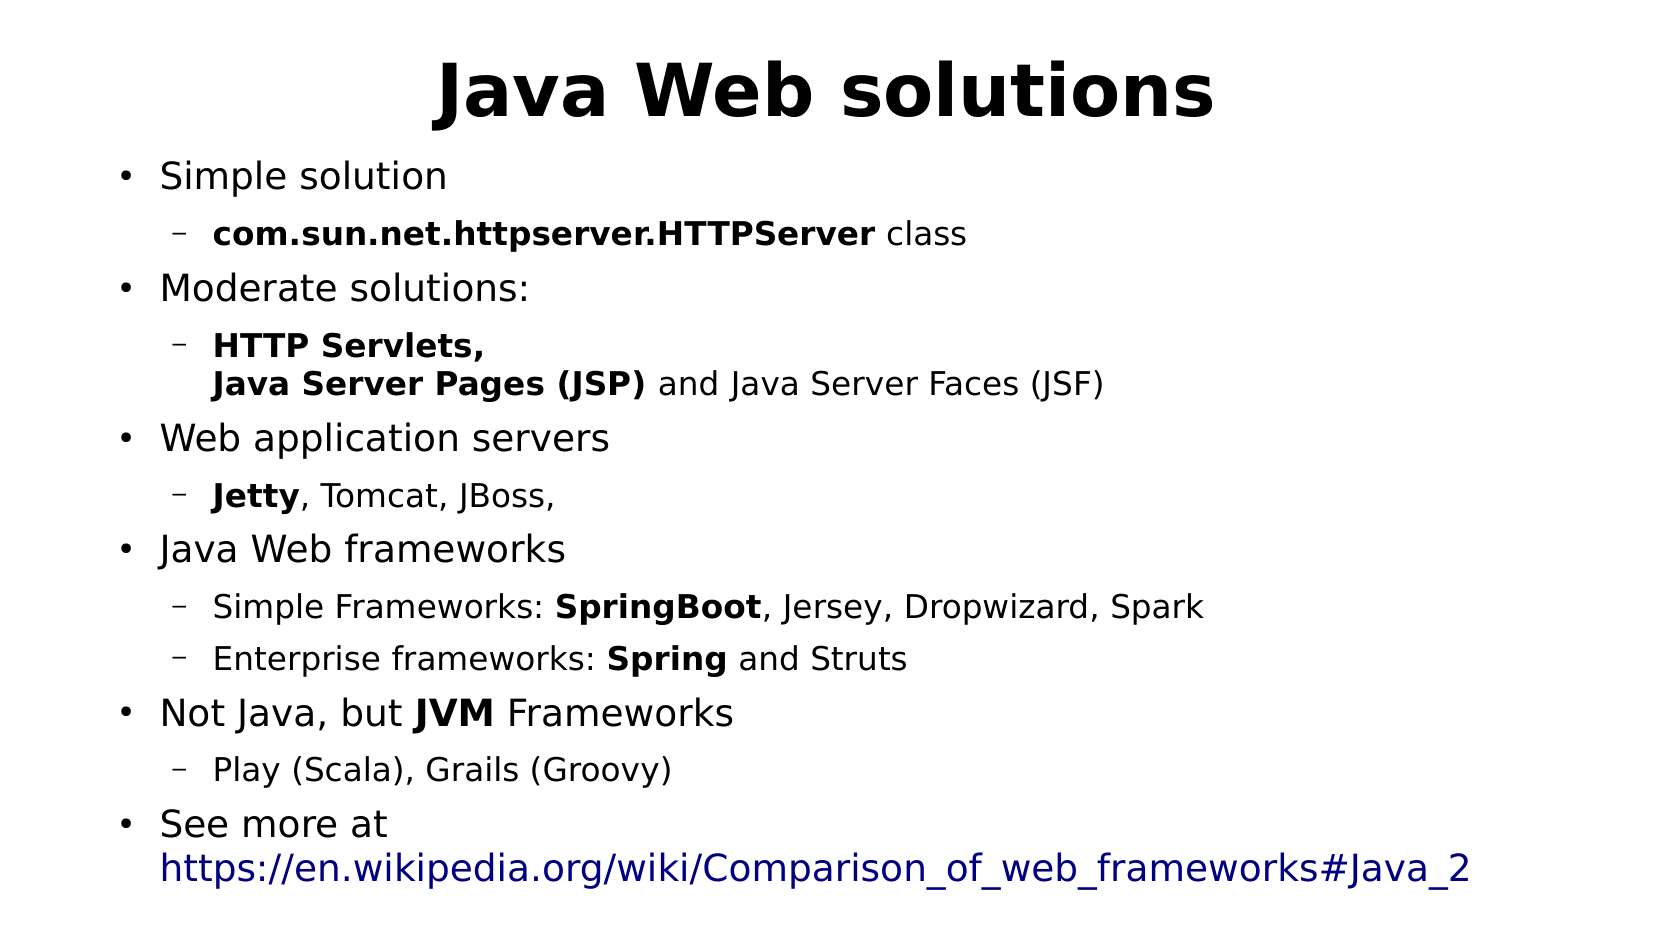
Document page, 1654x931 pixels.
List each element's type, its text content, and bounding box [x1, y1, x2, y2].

title Java Web solutions [82, 37, 1571, 147]
list Simple solution com.sun.net.httpserver.HTTPServer class Moderate solutions: HTTP Servlets, Java Server Pages (JSP) and Java Server Faces (JSF) Web application servers Jetty, Tomcat, JBoss, Java Web frameworks Simple Frameworks: SpringBoot, Jersey, Dropwizard, Spark Enterprise frameworks: Spring and Struts Not Java, but JVM Frameworks Play (Scala), Grails (Groovy) See more at https://en.wikipedia.org/wiki/Comparison_of_web_frameworks#Java_2 [106, 155, 1595, 891]
